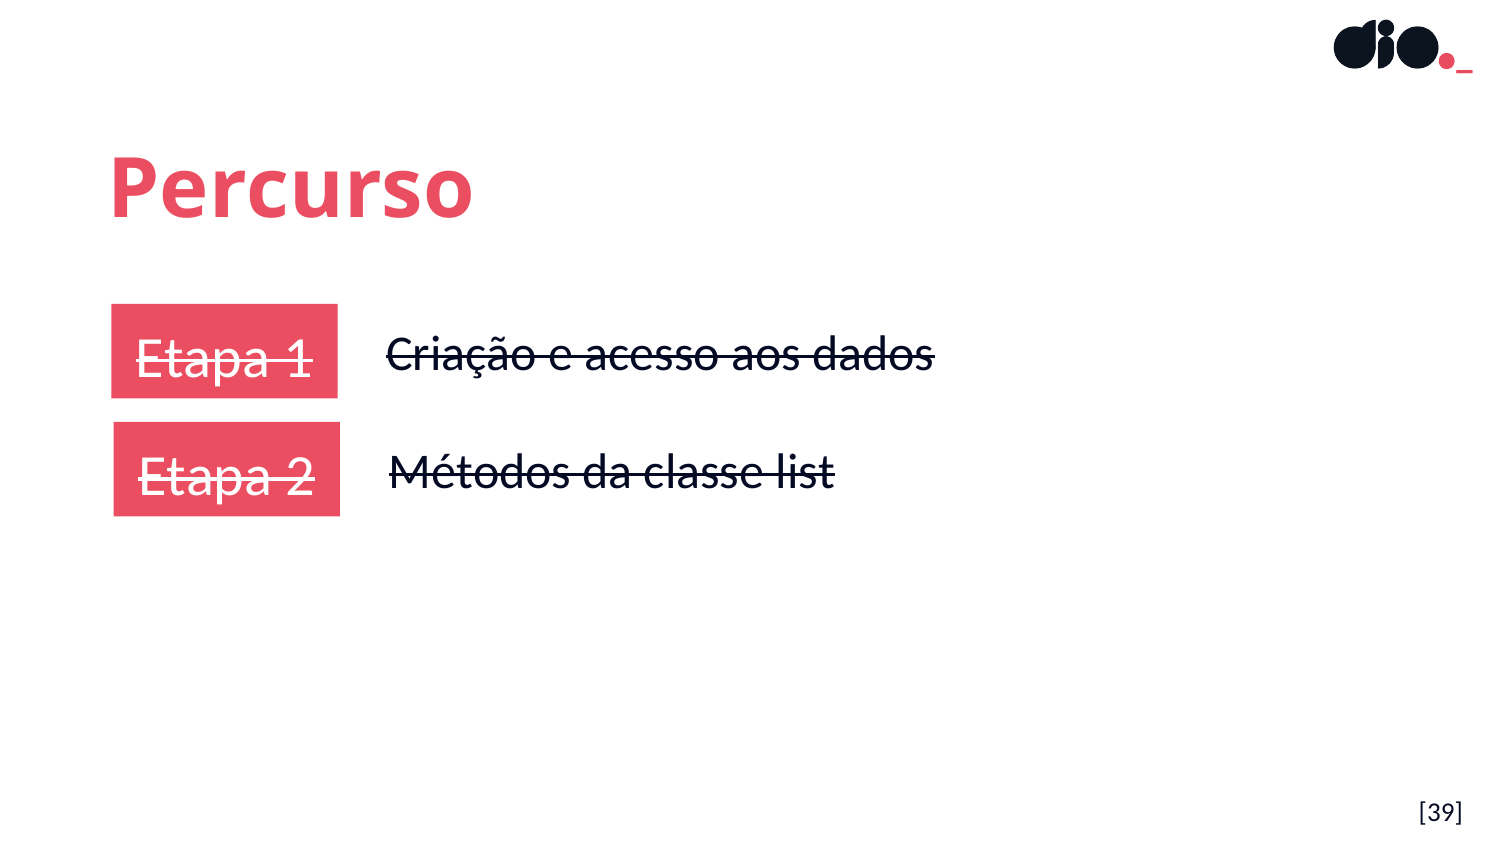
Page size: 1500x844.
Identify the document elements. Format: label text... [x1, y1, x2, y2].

text_box Etapa 2 [113, 421, 340, 517]
text_box Etapa 1 [111, 303, 338, 399]
text_box Métodos da classe list [373, 431, 1386, 507]
text_box [] [1403, 779, 1494, 844]
text_box Percurso [92, 104, 1309, 243]
text_box Criação e acesso aos dados [371, 313, 1384, 389]
